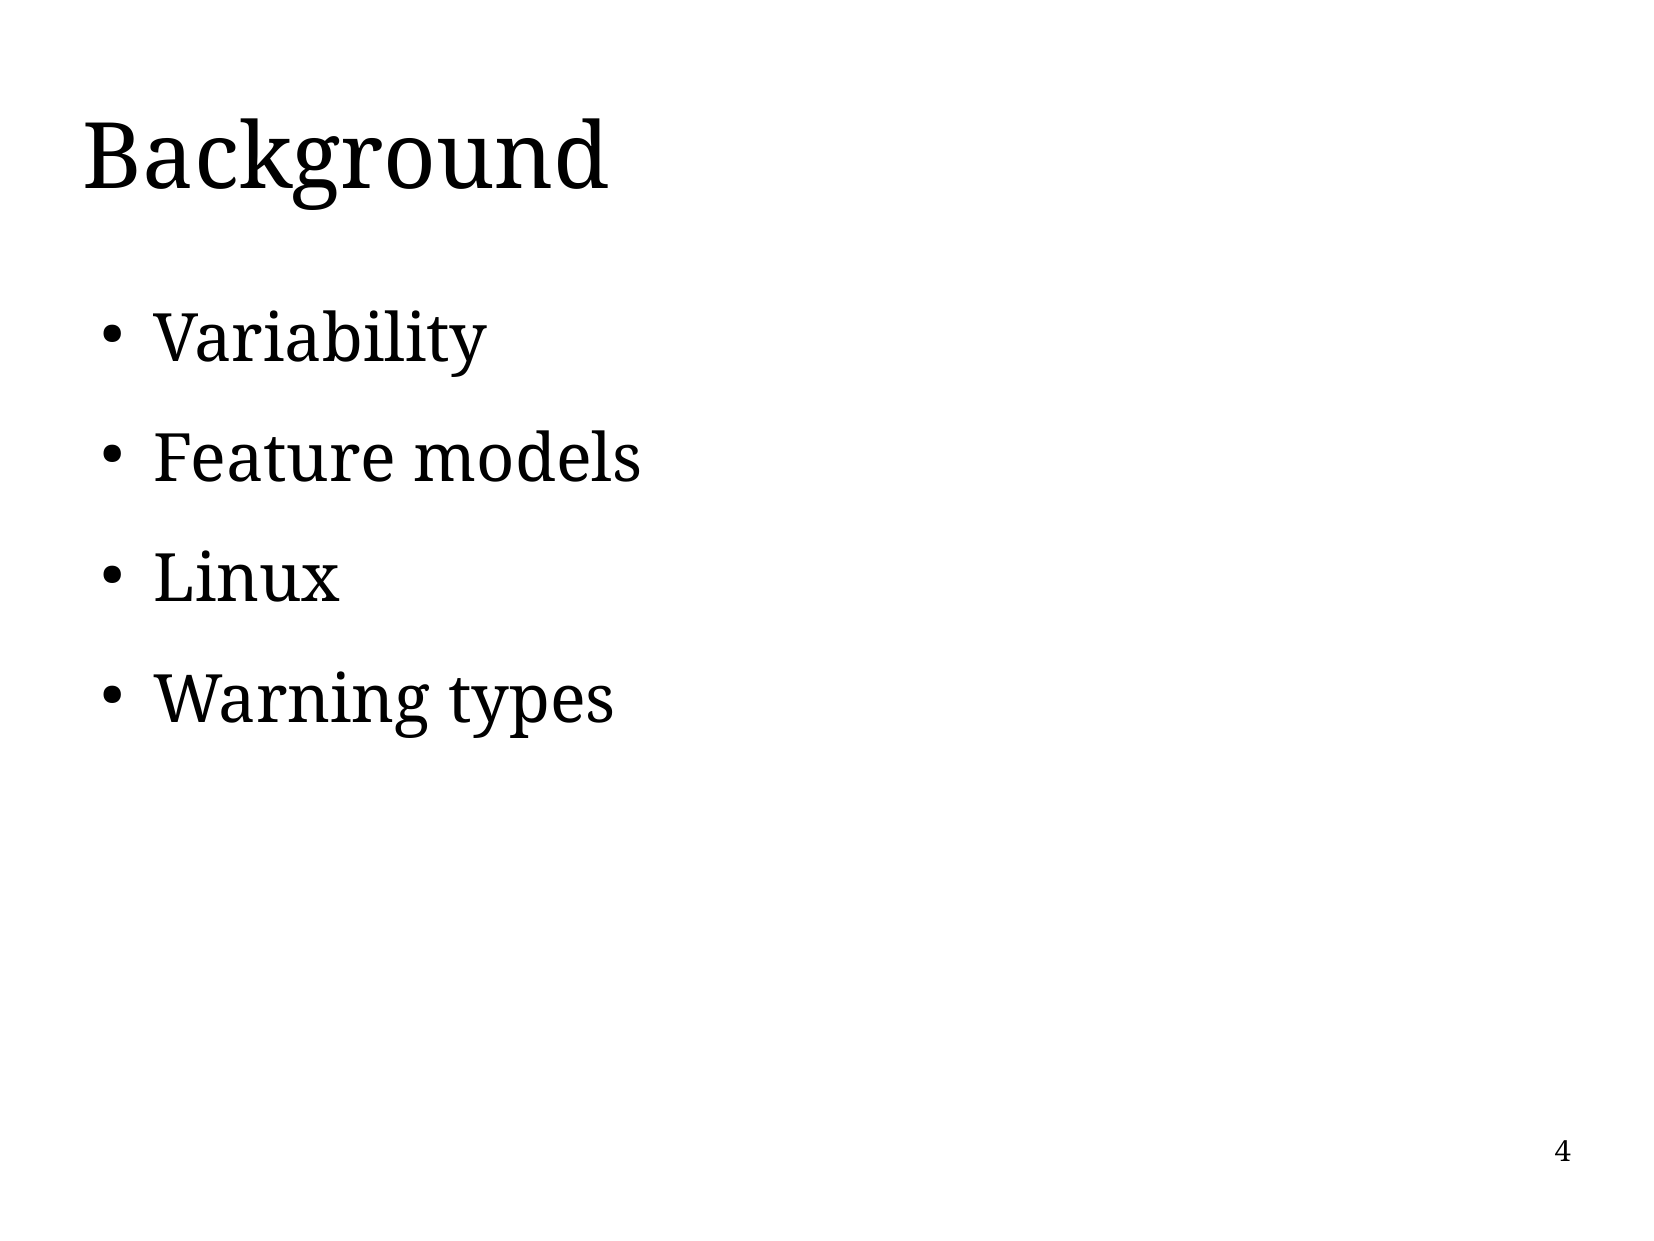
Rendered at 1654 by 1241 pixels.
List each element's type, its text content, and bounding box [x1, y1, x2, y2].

title Background [82, 49, 1571, 257]
list Variability Feature models Linux Warning types [82, 290, 1571, 1010]
